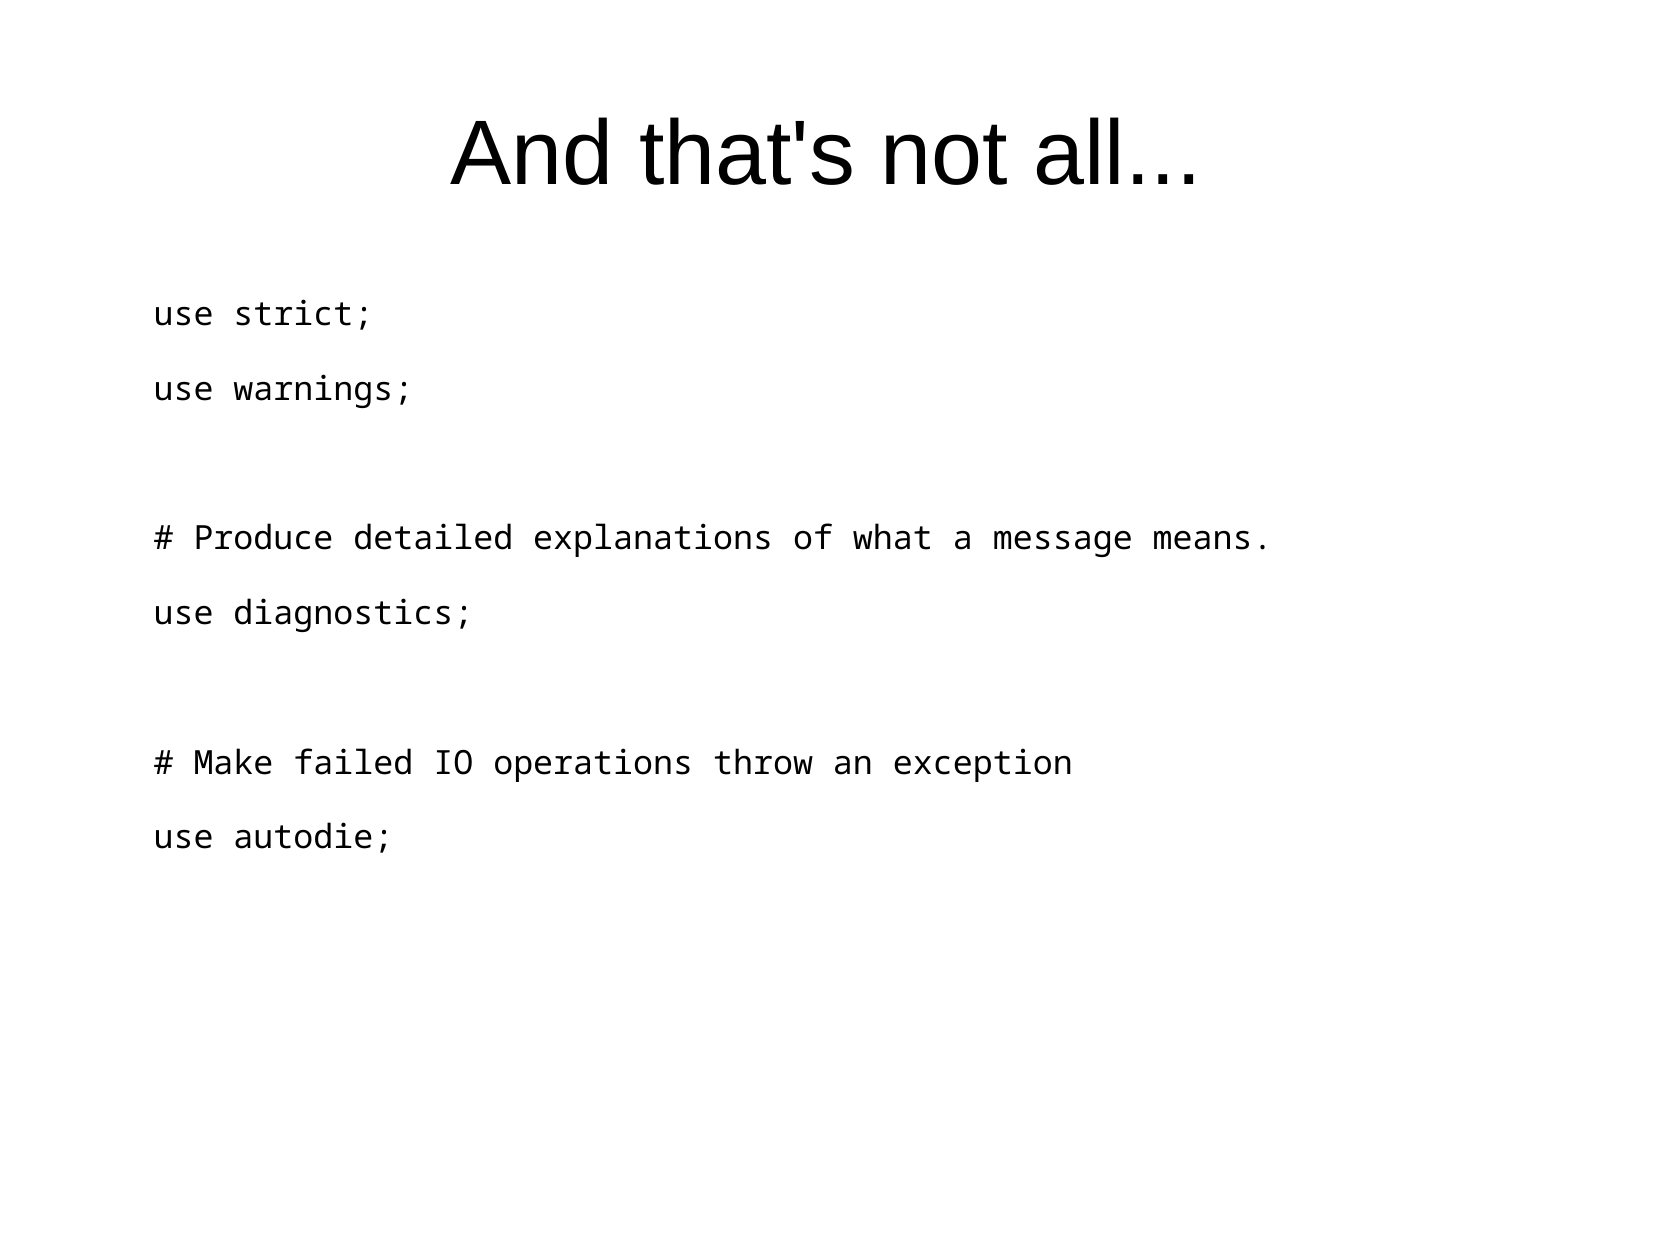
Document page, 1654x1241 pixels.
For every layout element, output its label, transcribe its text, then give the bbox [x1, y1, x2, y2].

list use strict; use warnings; # Produce detailed explanations of what a message means. use diagnostics; # Make failed IO operations throw an exception use autodie; [82, 290, 1571, 1081]
title And that's not all... [82, 49, 1571, 257]
